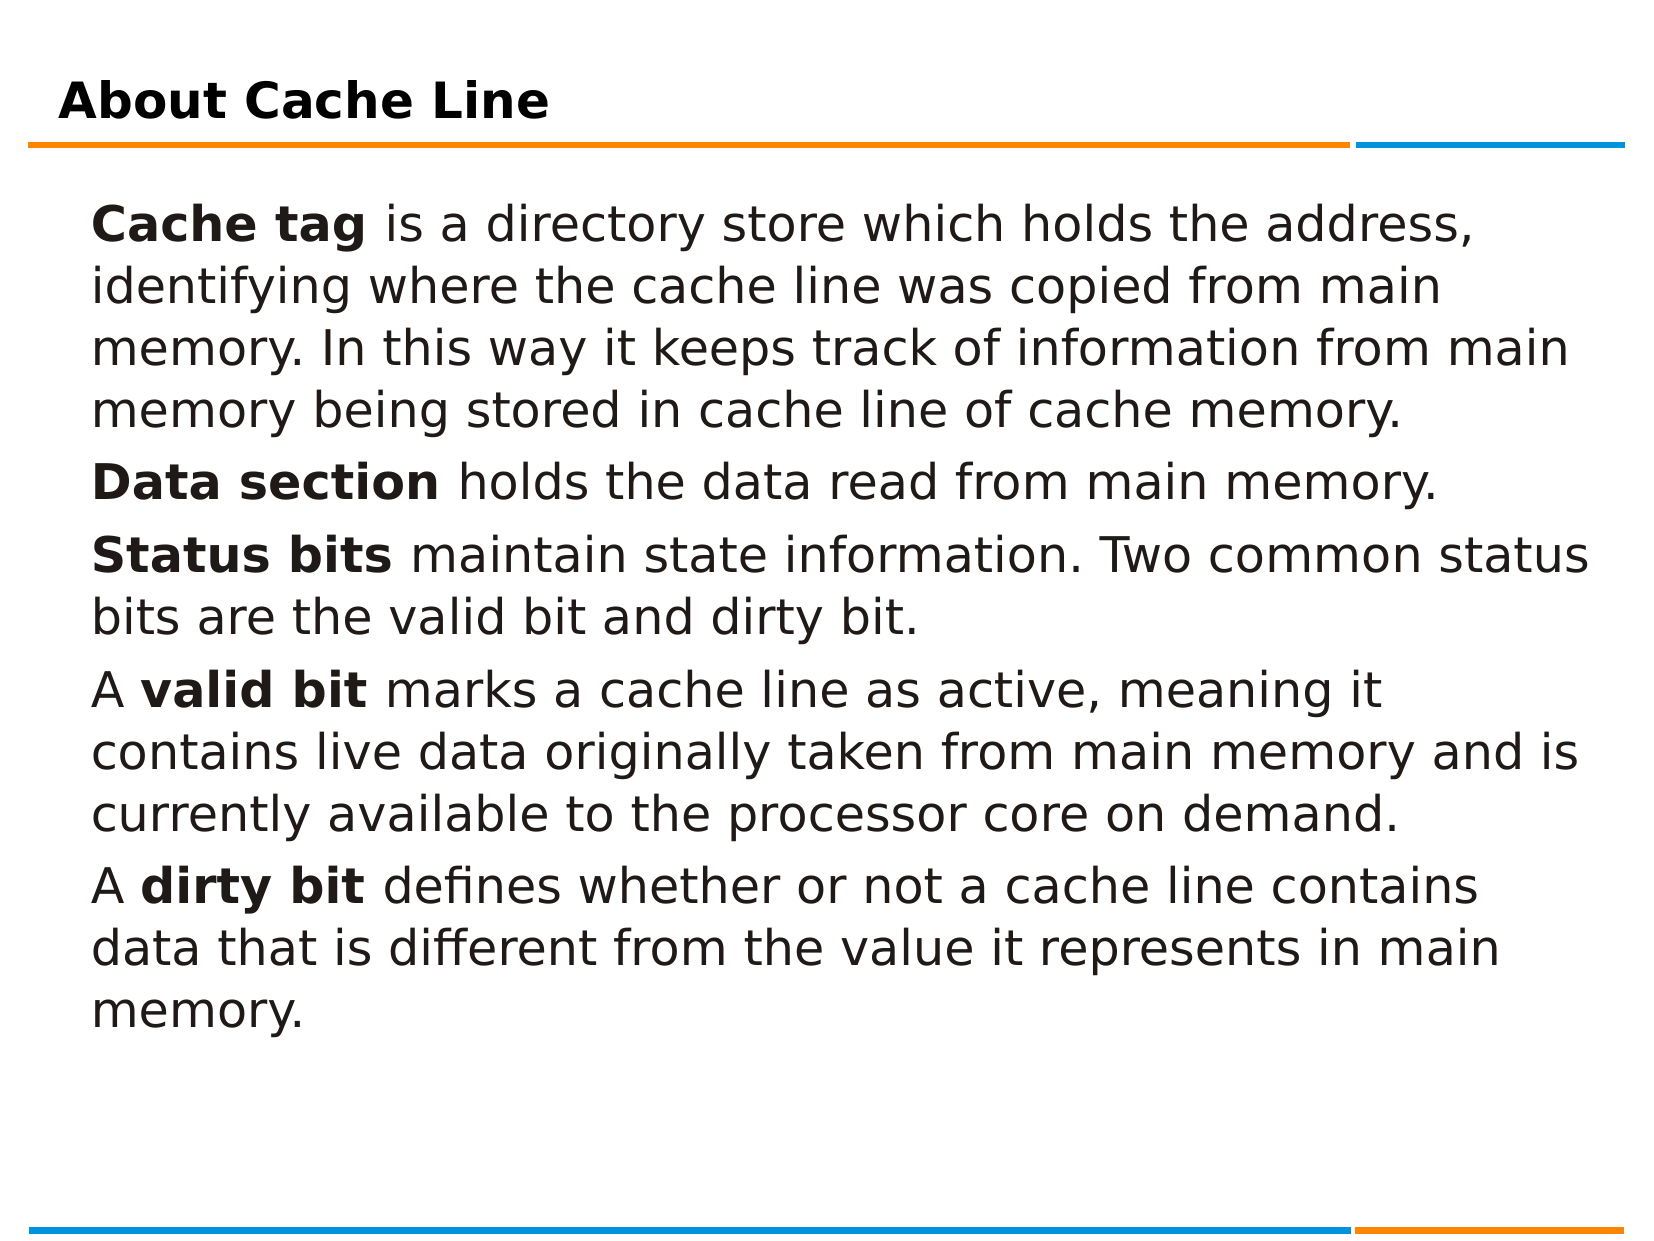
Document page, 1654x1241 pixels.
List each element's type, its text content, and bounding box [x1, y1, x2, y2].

text_box A dirty bit defines whether or not a cache line contains [90, 857, 1497, 919]
text_box About Cache Line [58, 71, 551, 134]
text_box bits are the valid bit and dirty bit. [90, 588, 937, 650]
text_box data that is different from the value it represents in main [90, 919, 1517, 981]
text_box Status bits maintain state information. Two common status [90, 526, 1607, 588]
text_box identifying where the cache line was copied from main [90, 257, 1459, 318]
text_box memory. In this way it keeps track of information from main [90, 319, 1587, 380]
text_box currently available to the processor core on demand. [90, 785, 1416, 846]
text_box memory being stored in cache line of cache memory. [90, 381, 1404, 442]
text_box memory. [90, 981, 322, 1043]
text_box Cache tag is a directory store which holds the address, [90, 195, 1491, 256]
text_box A valid bit marks a cache line as active, meaning it [90, 661, 1400, 722]
text_box Data section holds the data read from main memory. [90, 454, 1440, 515]
text_box contains live data originally taken from main memory and is [90, 723, 1597, 784]
